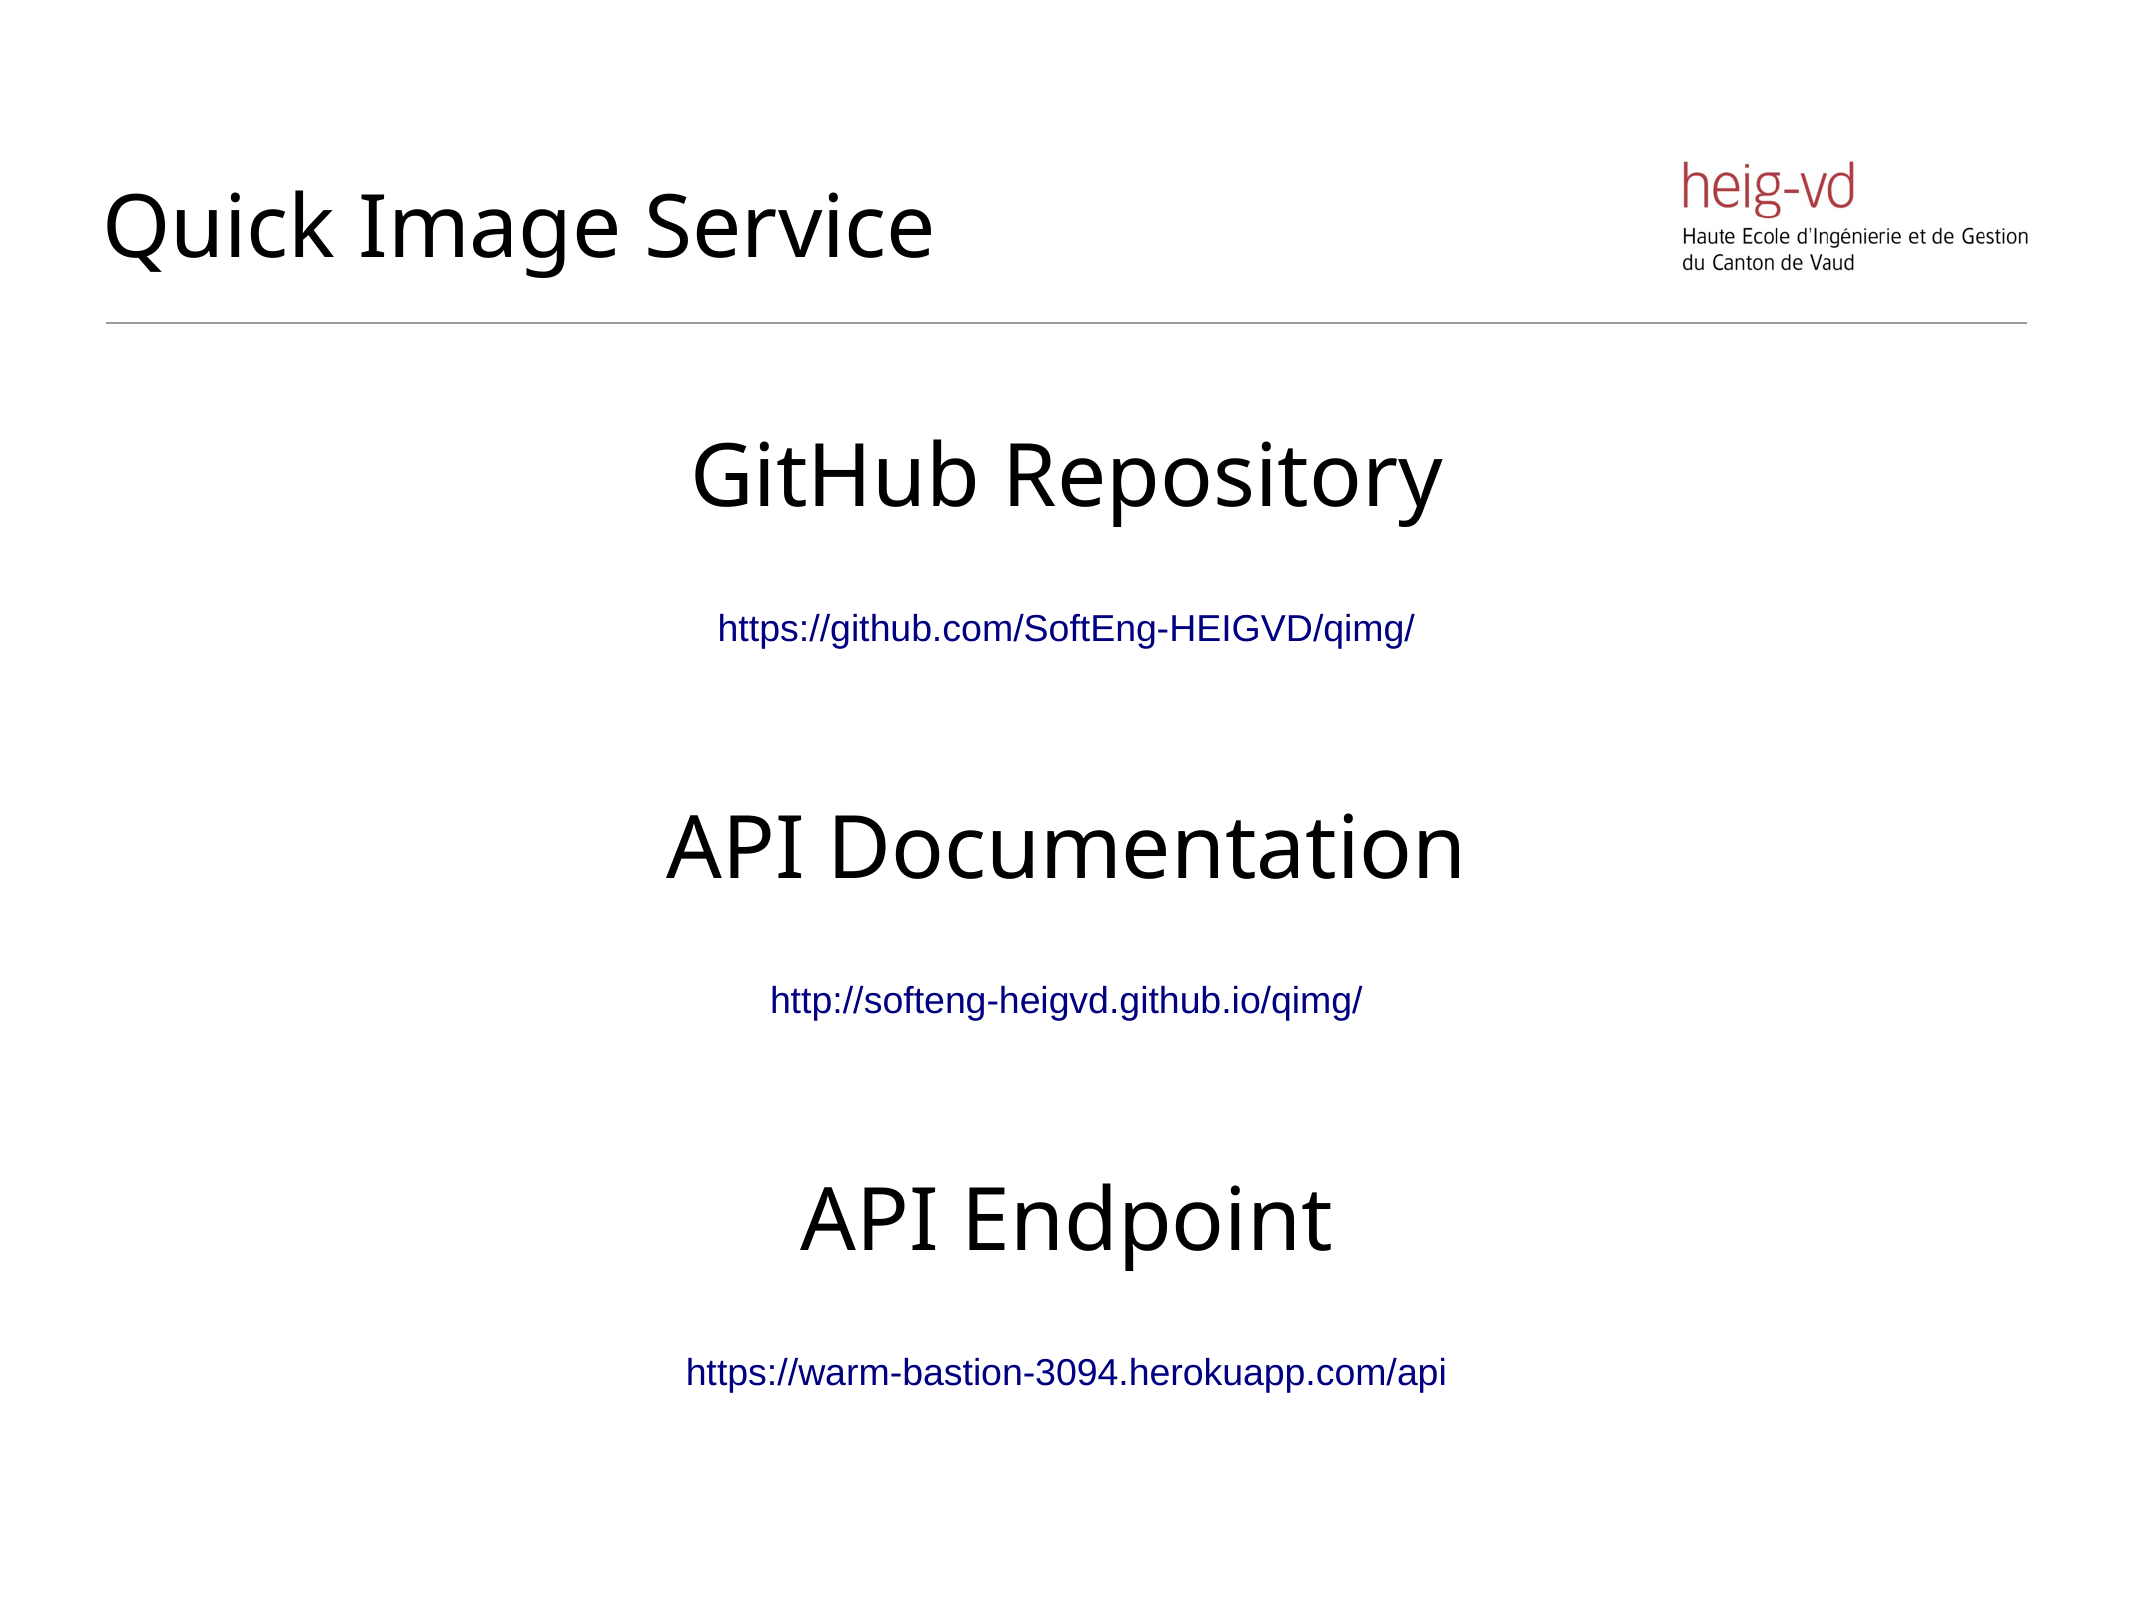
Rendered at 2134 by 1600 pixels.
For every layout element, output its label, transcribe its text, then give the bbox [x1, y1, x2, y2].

title Quick Image Service [93, 54, 2040, 284]
text_box http://softeng-heigvd.github.io/qimg/ [761, 967, 1372, 1030]
text_box https://warm-bastion-3094.herokuapp.com/api [677, 1339, 1456, 1401]
text_box API Endpoint [791, 1154, 1342, 1277]
text_box GitHub Repository [681, 410, 1452, 533]
text_box https://github.com/SoftEng-HEIGVD/qimg/ [709, 595, 1424, 658]
text_box API Documentation [657, 782, 1476, 905]
